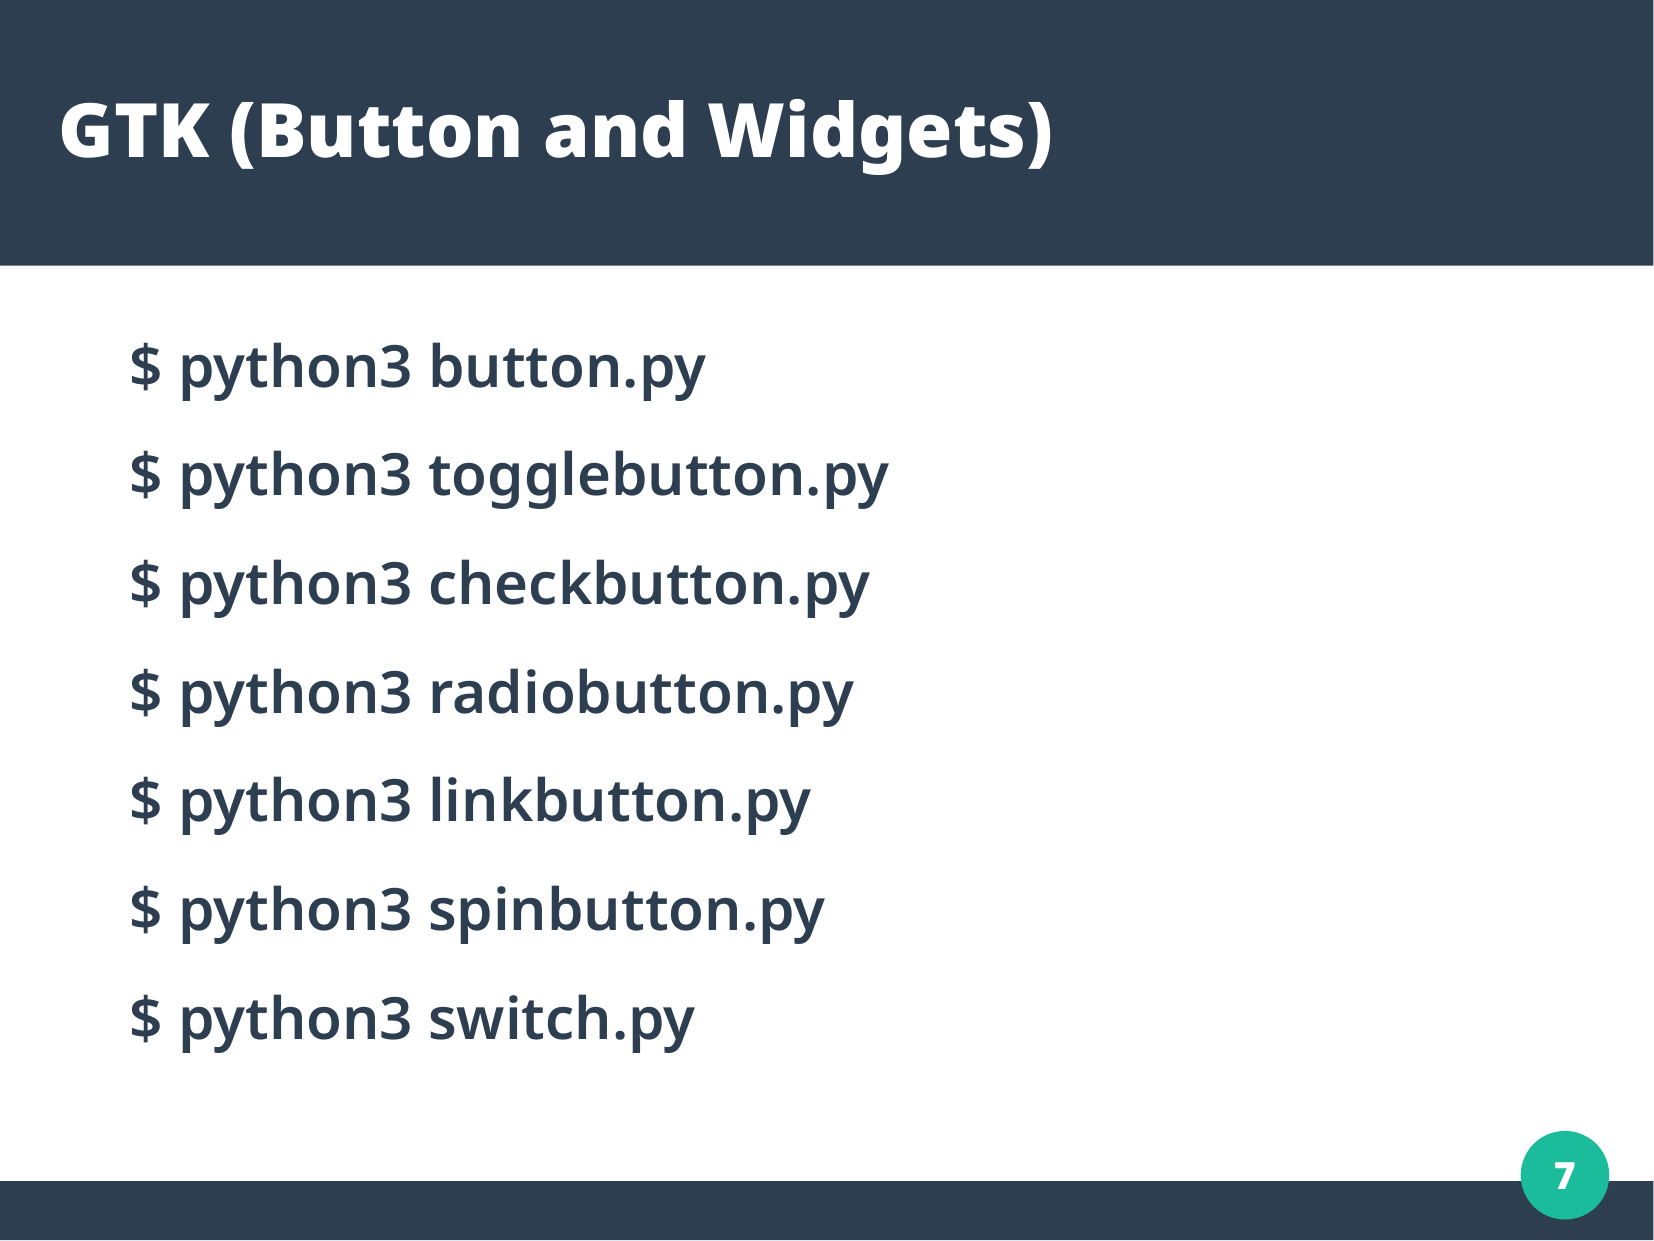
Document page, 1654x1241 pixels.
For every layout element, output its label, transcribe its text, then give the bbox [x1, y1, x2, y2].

title GTK (Button and Widgets) [59, 49, 1595, 207]
list $ python3 button.py $ python3 togglebutton.py $ python3 checkbutton.py $ python3 radiobutton.py $ python3 linkbutton.py $ python3 spinbutton.py $ python3 switch.py [59, 324, 1595, 1152]
